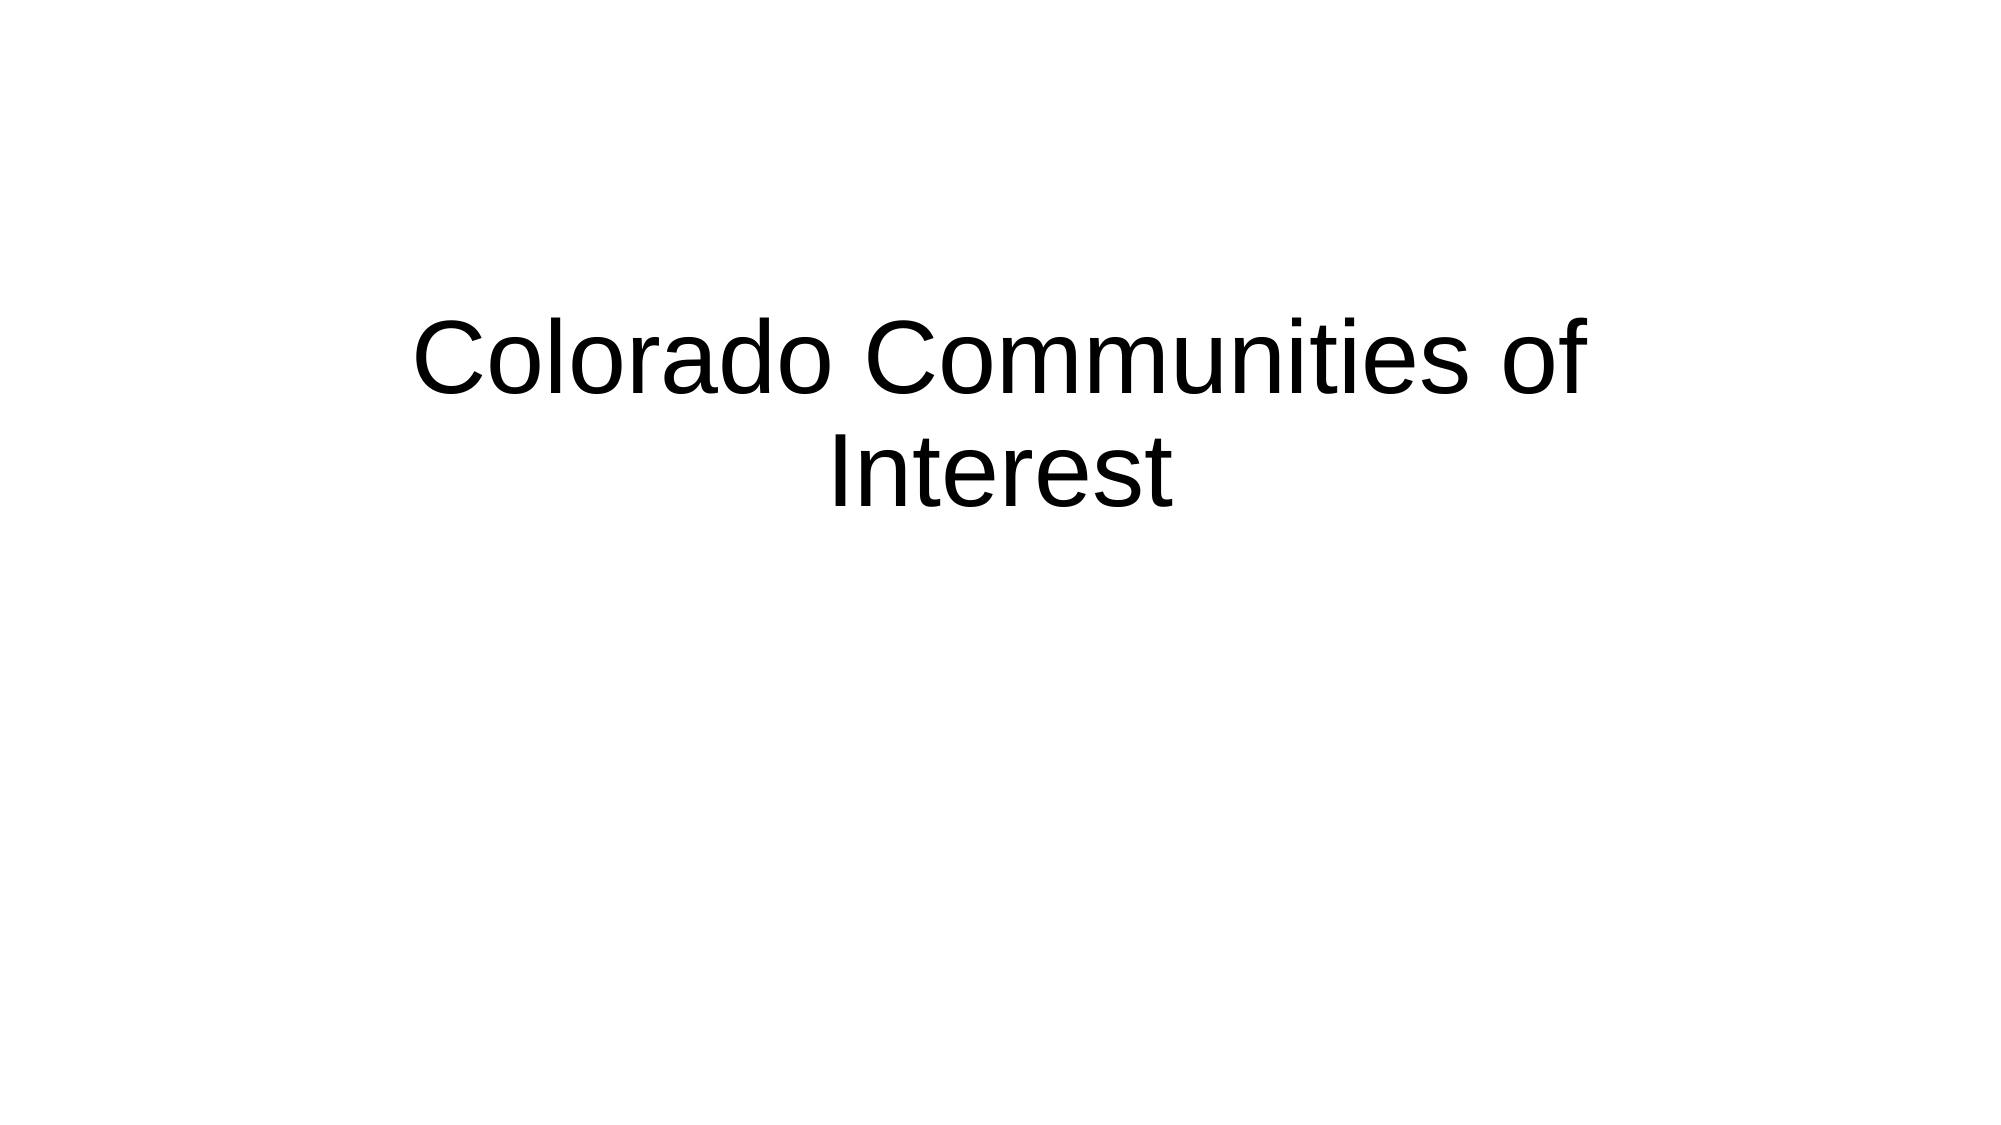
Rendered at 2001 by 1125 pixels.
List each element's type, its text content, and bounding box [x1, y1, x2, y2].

title Colorado Communities of Interest [249, 259, 1750, 536]
